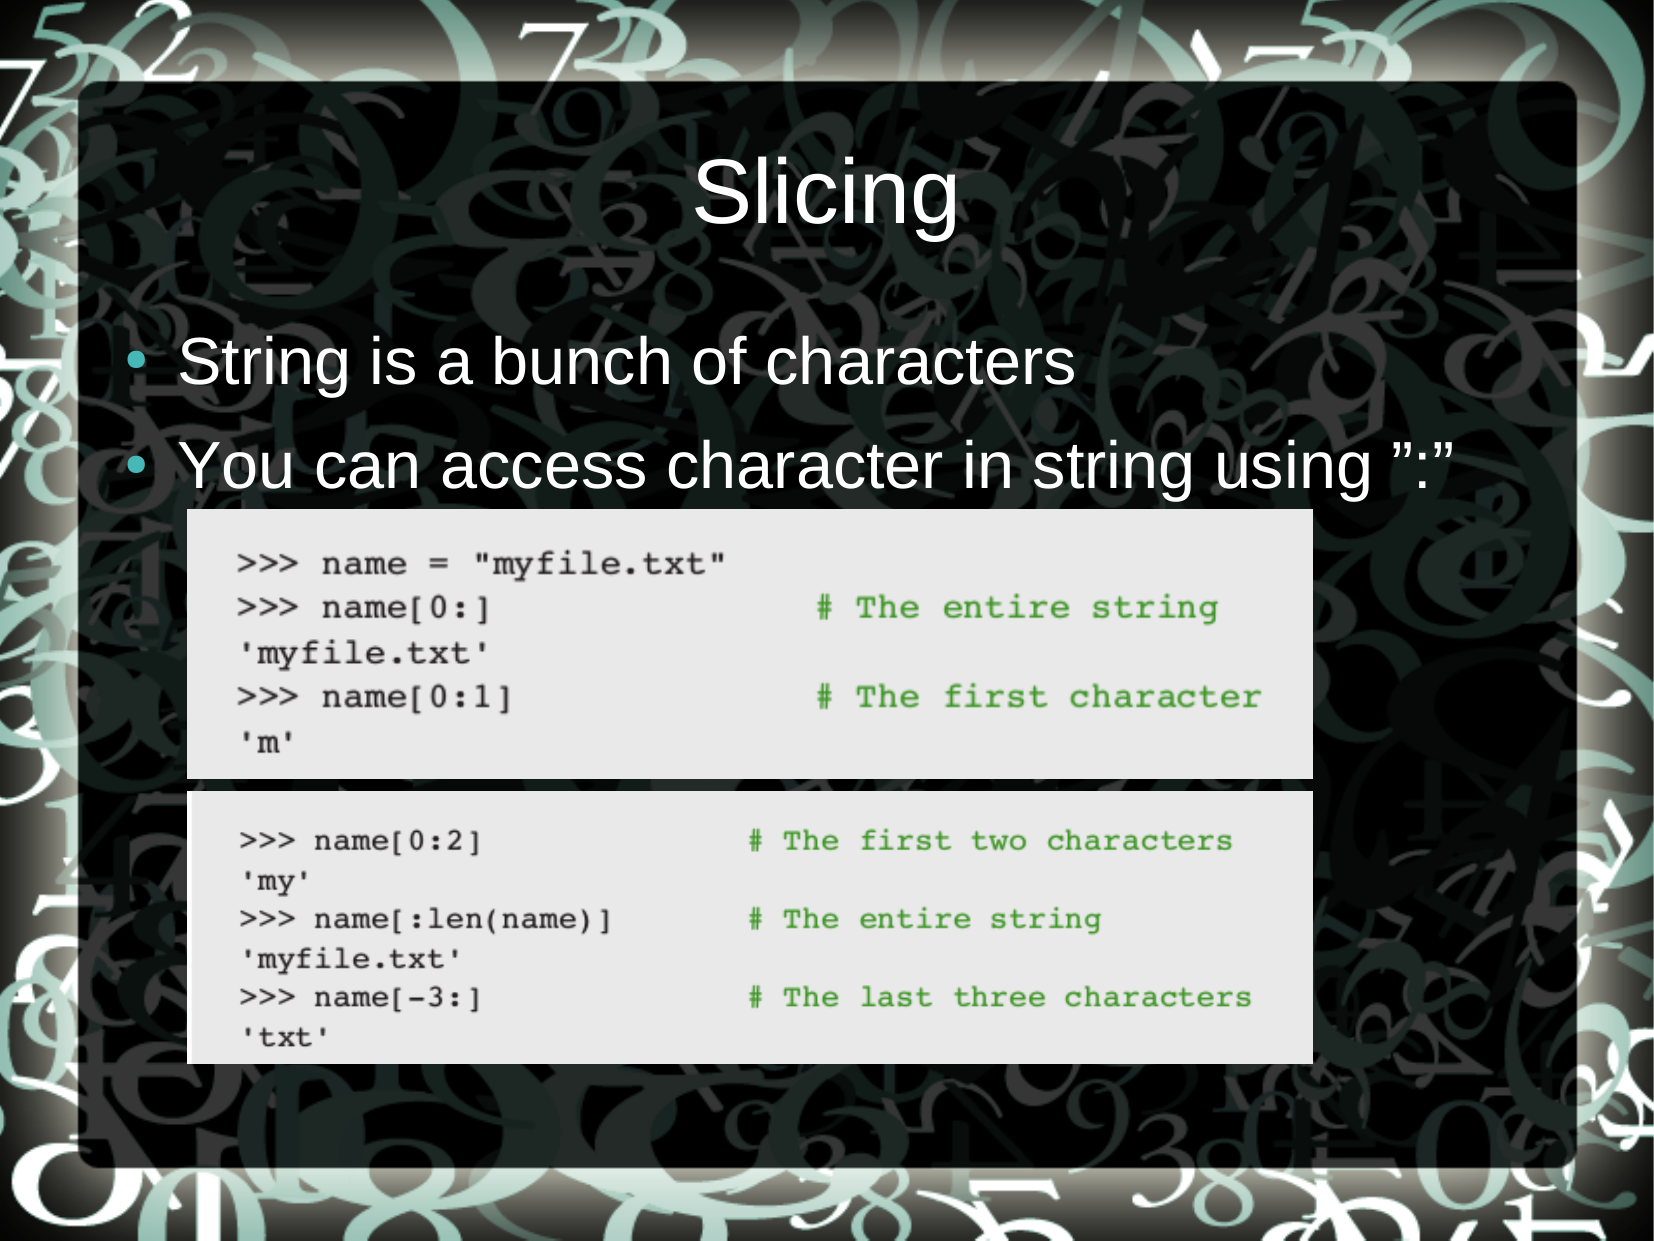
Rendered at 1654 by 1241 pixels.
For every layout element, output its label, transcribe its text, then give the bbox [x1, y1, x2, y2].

picture [0, 0, 1654, 1241]
list String is a bunch of characters You can access character in string using ”:” [106, 324, 1530, 921]
title Slicing [82, 88, 1571, 296]
